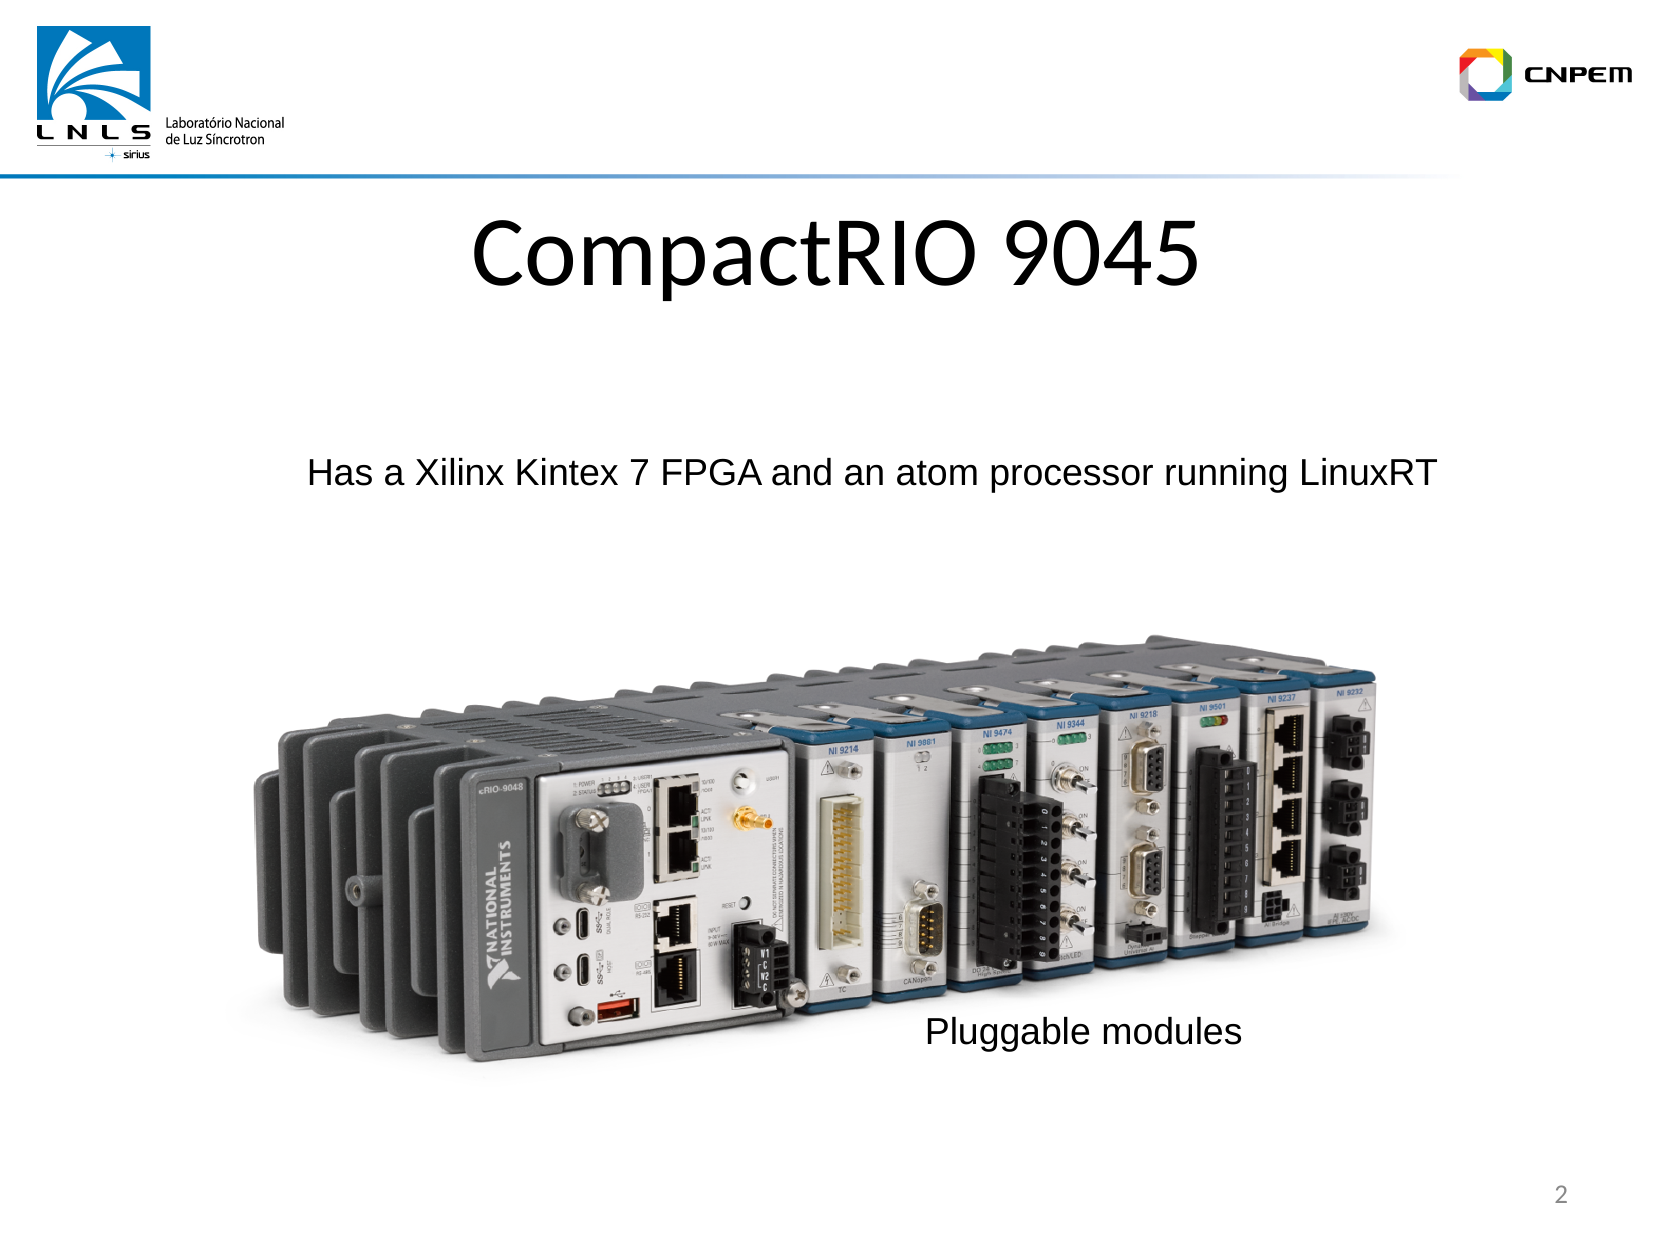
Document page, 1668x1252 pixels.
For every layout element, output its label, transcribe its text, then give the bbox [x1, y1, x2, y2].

text_box Has a Xilinx Kintex 7 FPGA and an atom processor running LinuxRT [292, 444, 1453, 543]
text_box Pluggable modules [910, 1002, 1258, 1060]
title CompactRIO 9045 [310, 110, 1366, 380]
picture [0, 0, 1668, 1251]
